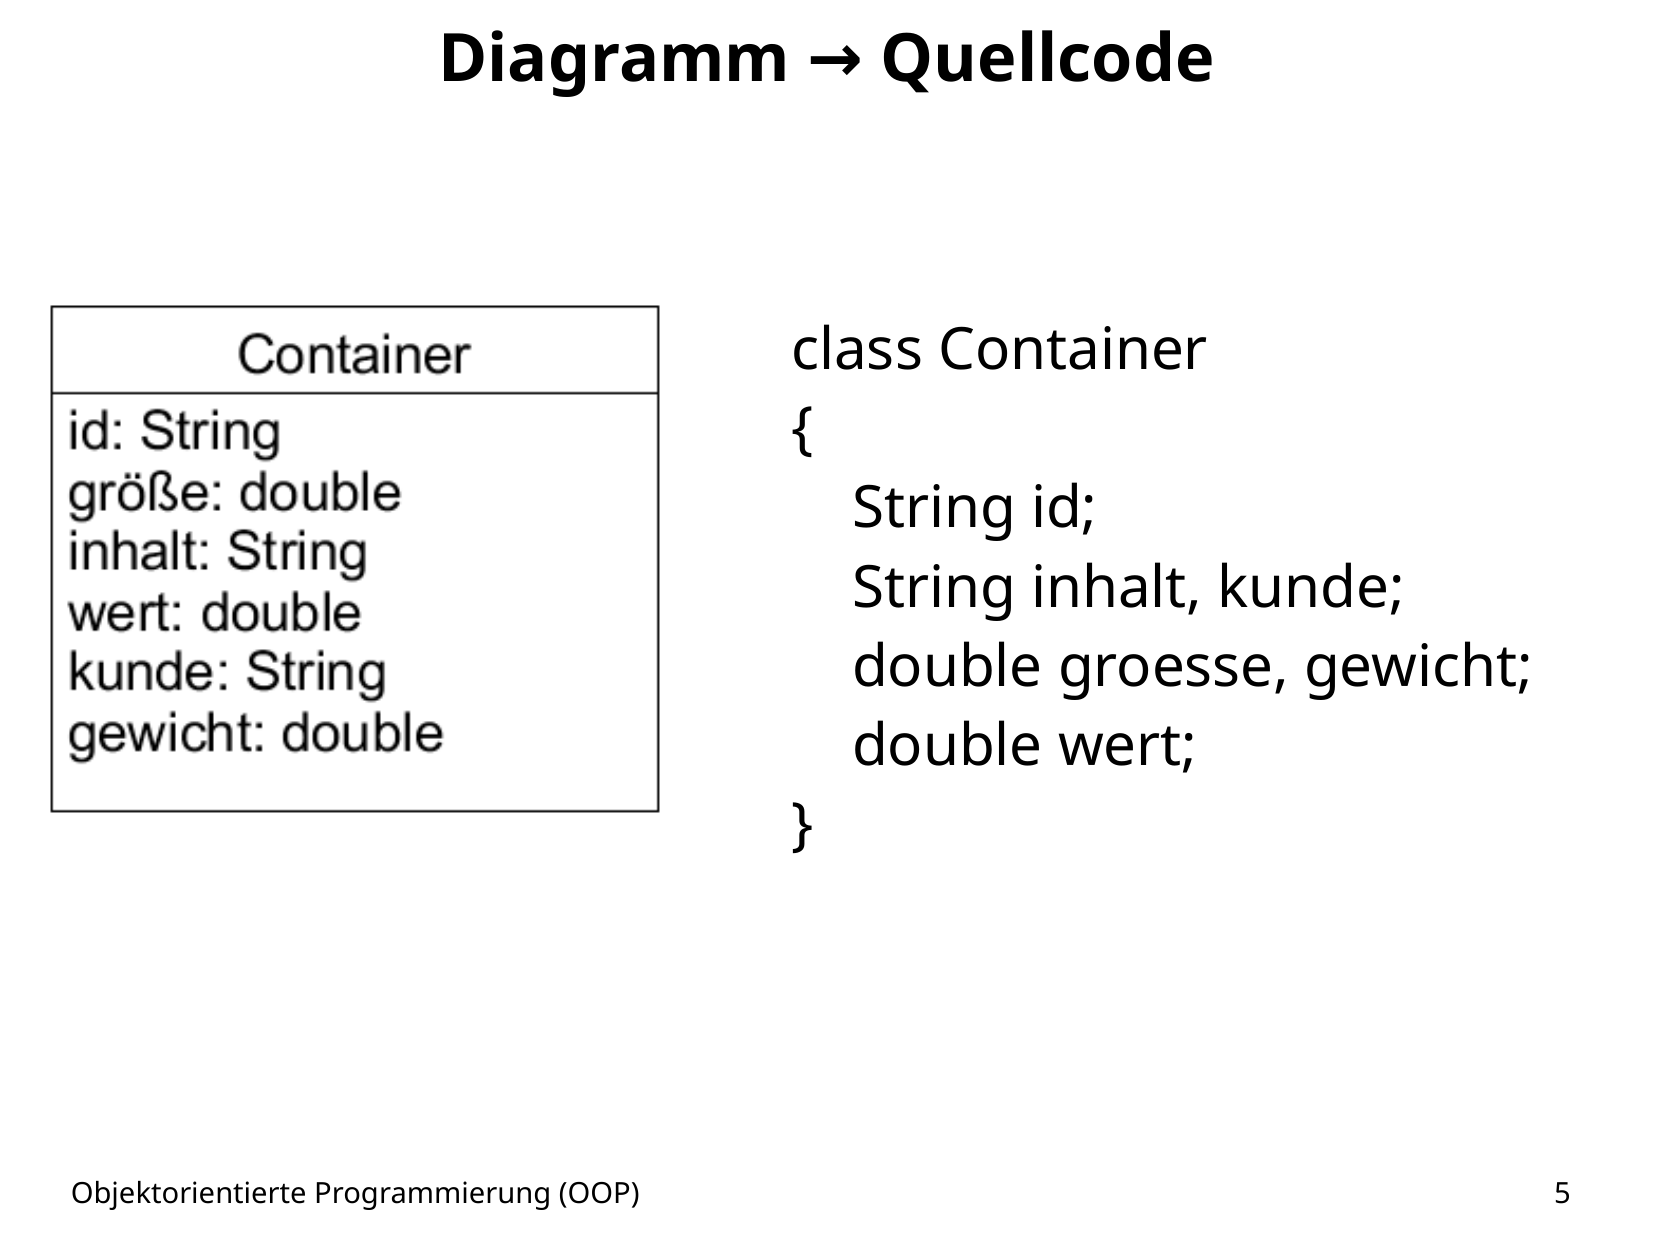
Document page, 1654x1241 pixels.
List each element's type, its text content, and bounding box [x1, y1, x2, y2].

picture [47, 304, 662, 815]
list class Container { String id; String inhalt, kunde; double groesse, gewicht; double wert; } [791, 307, 1654, 922]
title Diagramm → Quellcode [0, 5, 1654, 107]
